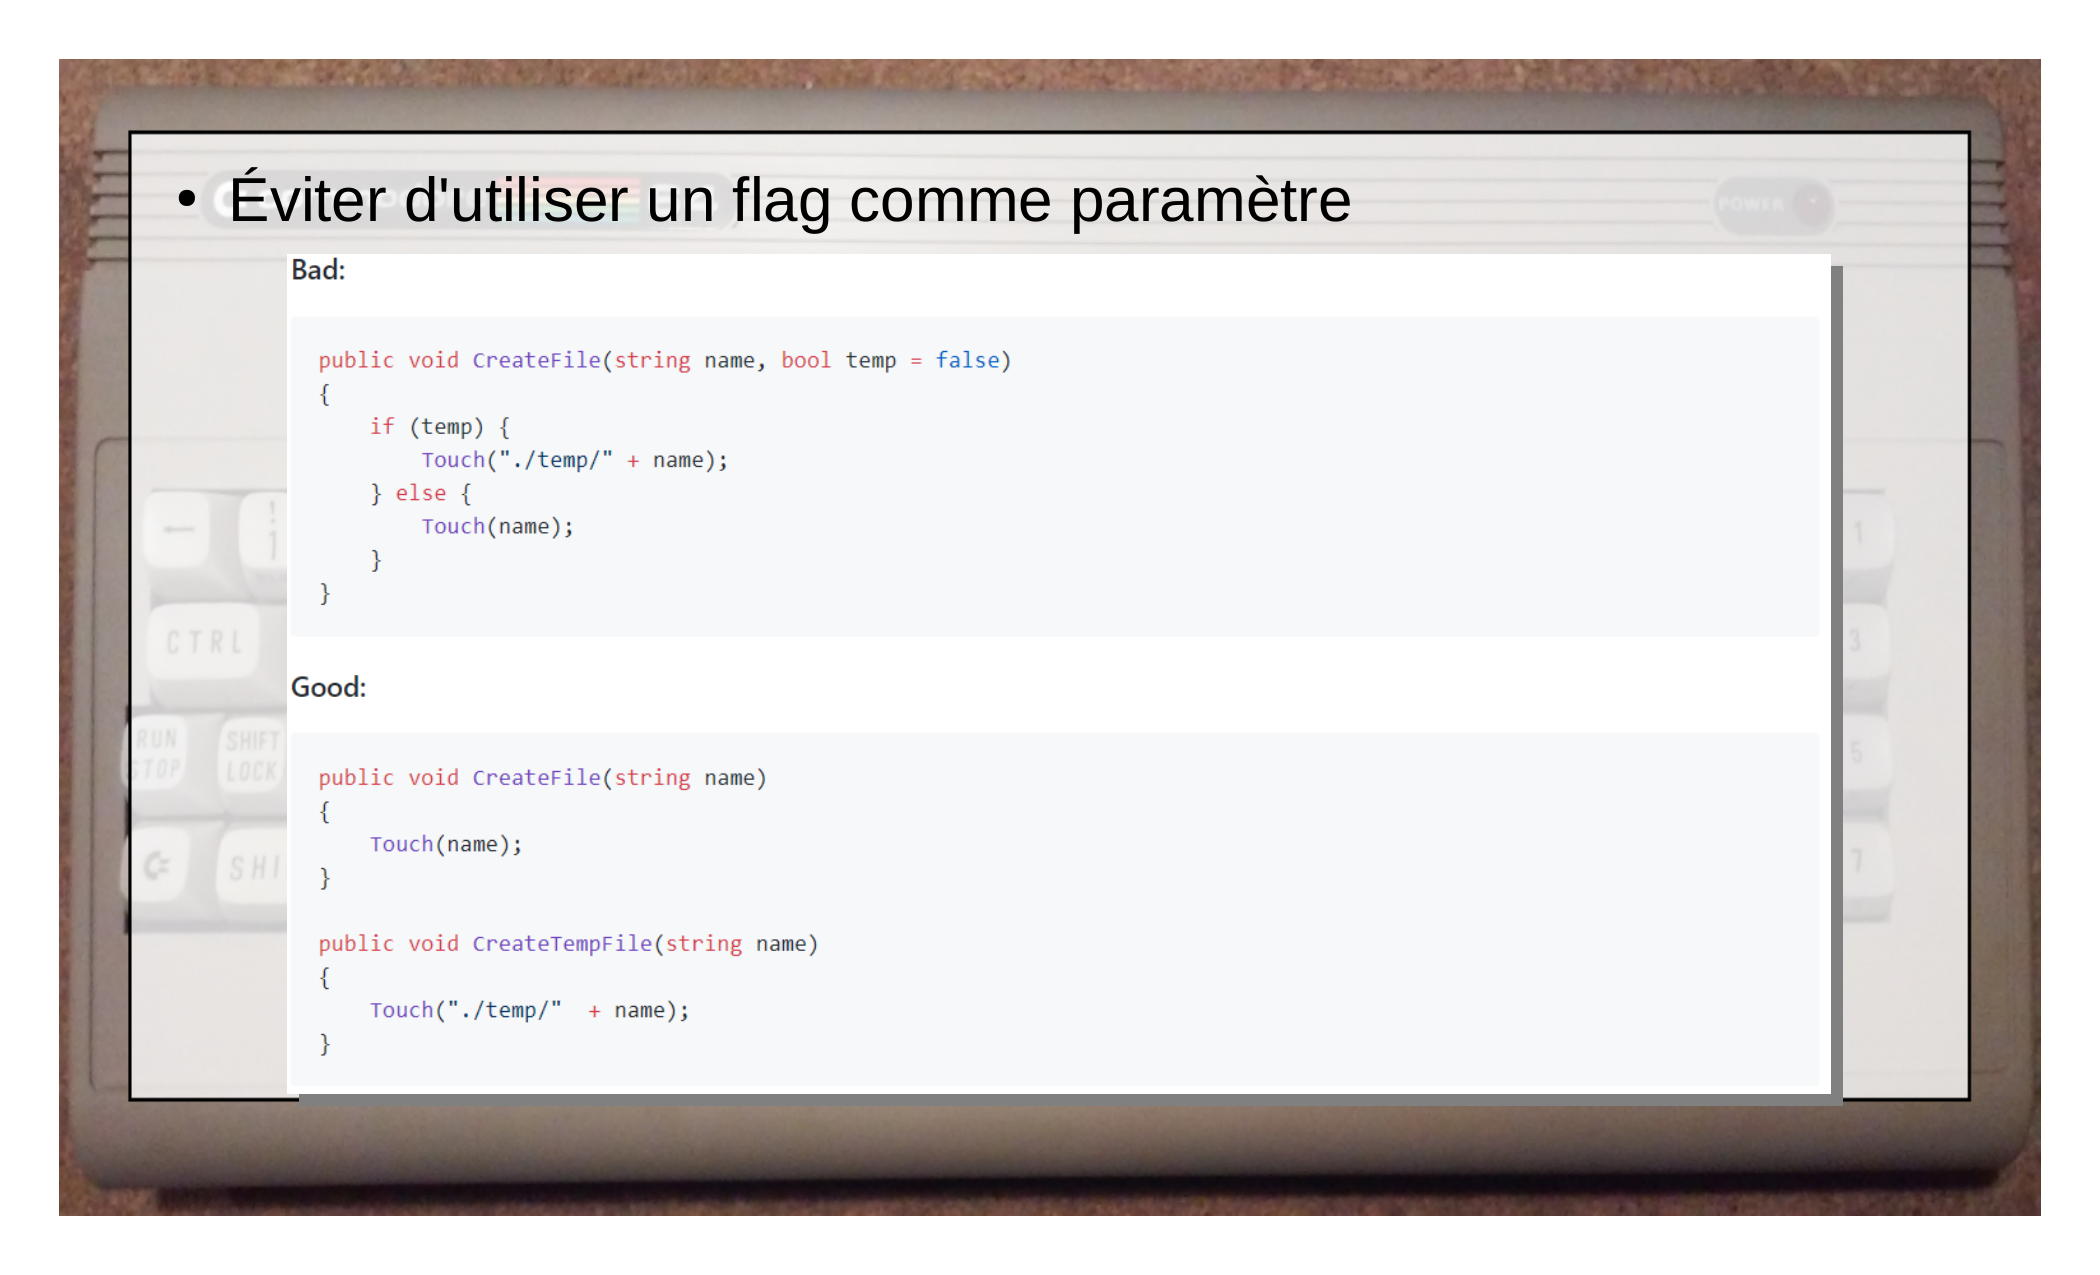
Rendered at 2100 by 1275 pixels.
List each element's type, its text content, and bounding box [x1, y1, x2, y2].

list Éviter d'utiliser un flag comme paramètre [158, 165, 1942, 1094]
picture [59, 59, 2041, 1216]
